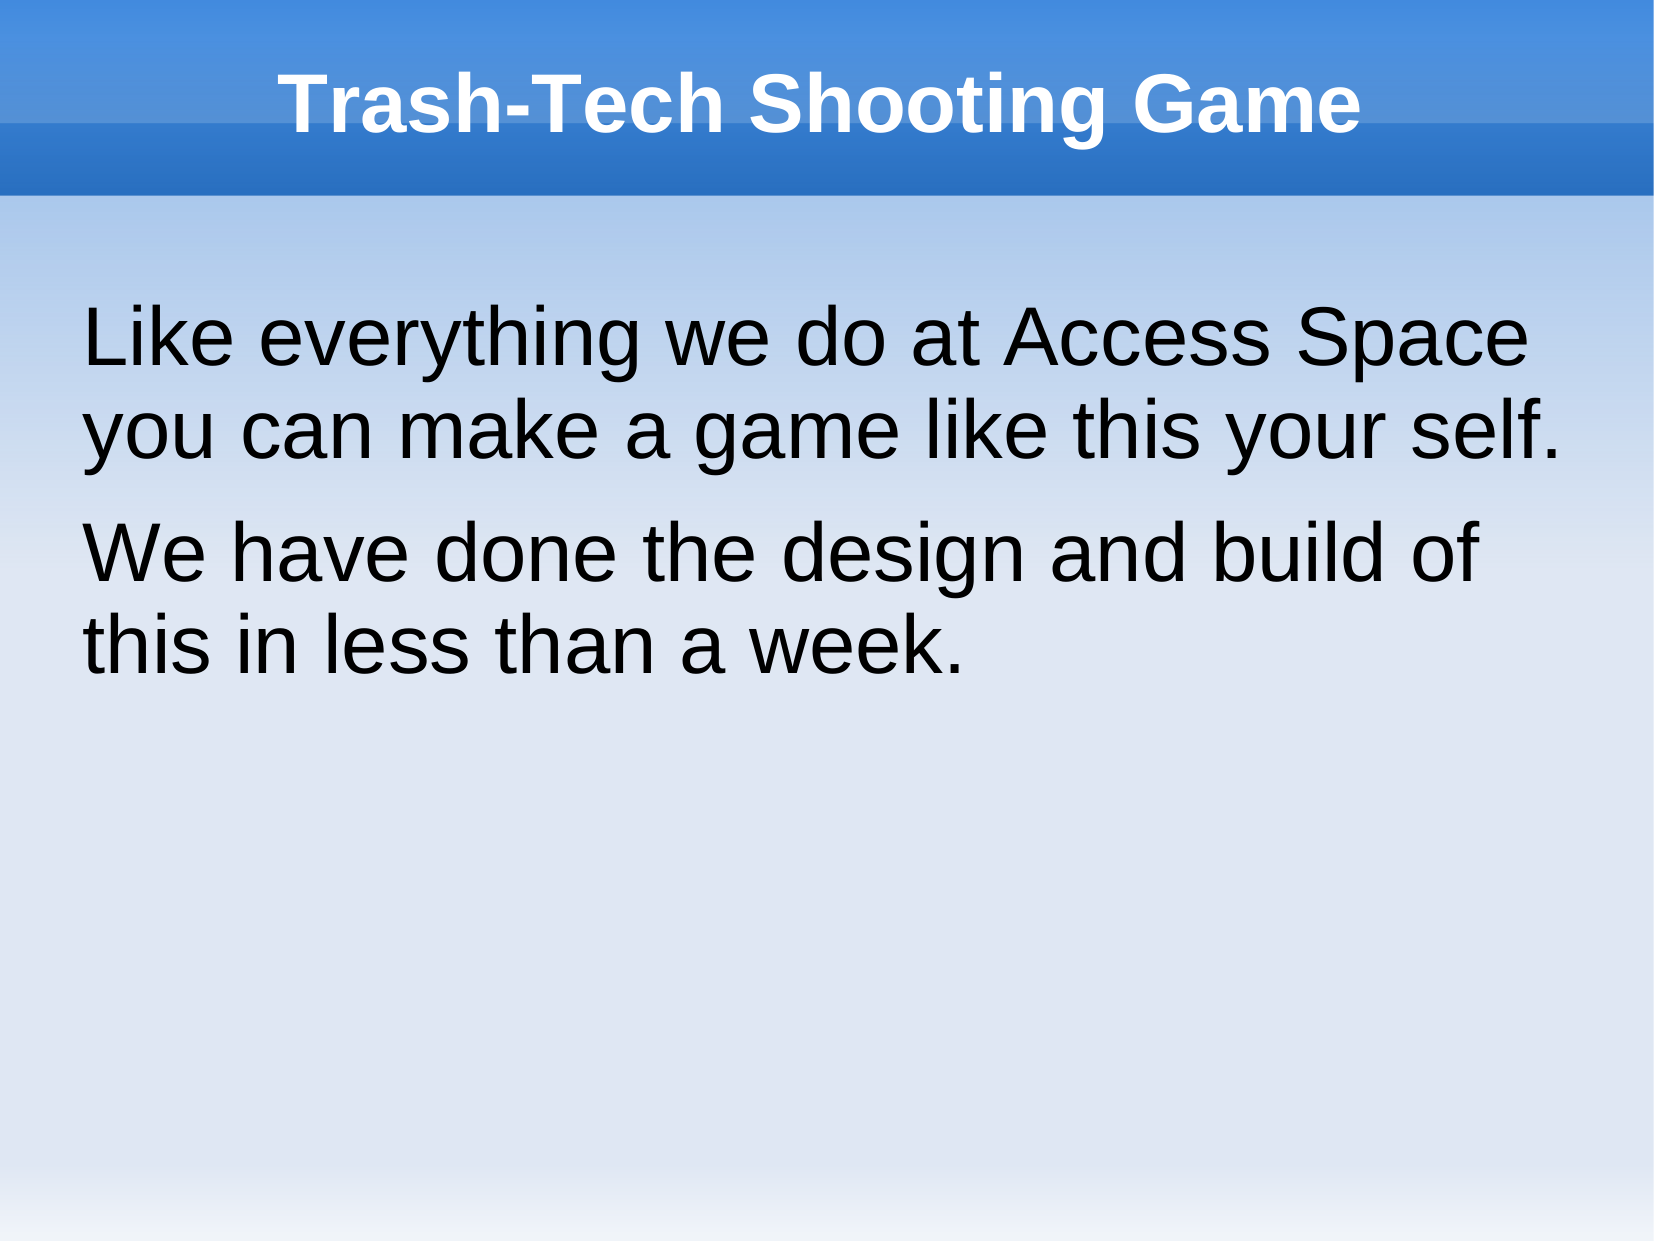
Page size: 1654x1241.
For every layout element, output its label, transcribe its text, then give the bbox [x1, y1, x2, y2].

title Trash-Tech Shooting Game [76, 7, 1565, 200]
picture [0, 0, 1654, 1241]
list Like everything we do at Access Space you can make a game like this your self. We have done the design and build of this in less than a week. [82, 290, 1571, 1094]
